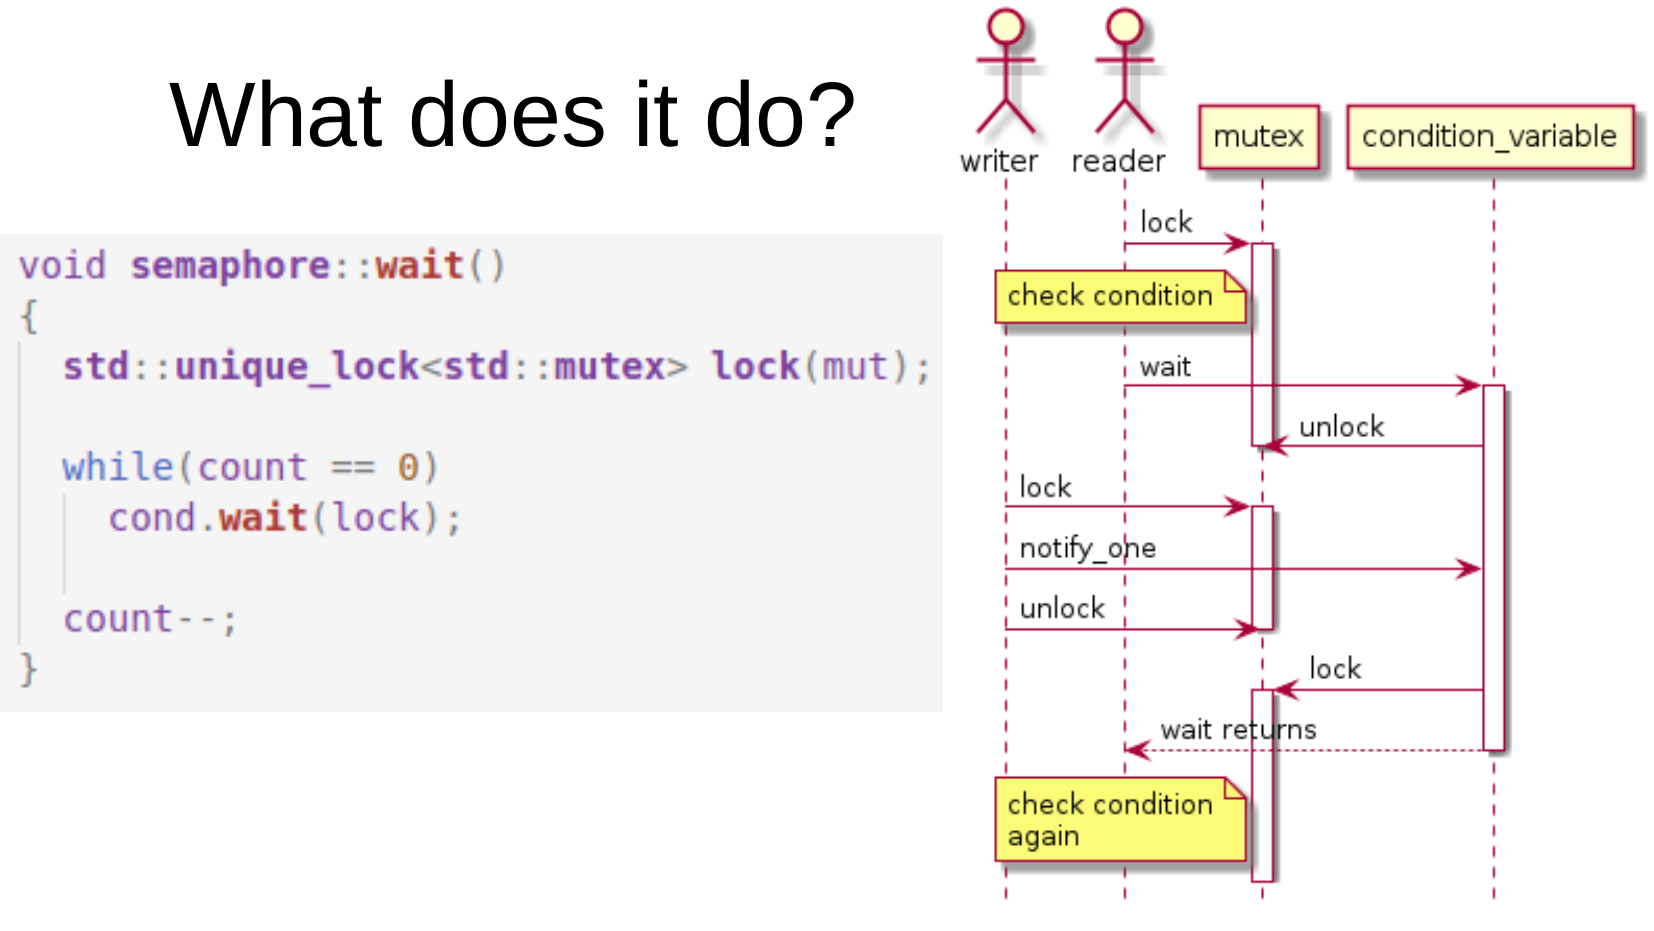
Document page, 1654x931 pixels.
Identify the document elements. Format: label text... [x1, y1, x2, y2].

title What does it do? [82, 37, 943, 193]
picture [0, 0, 1654, 923]
